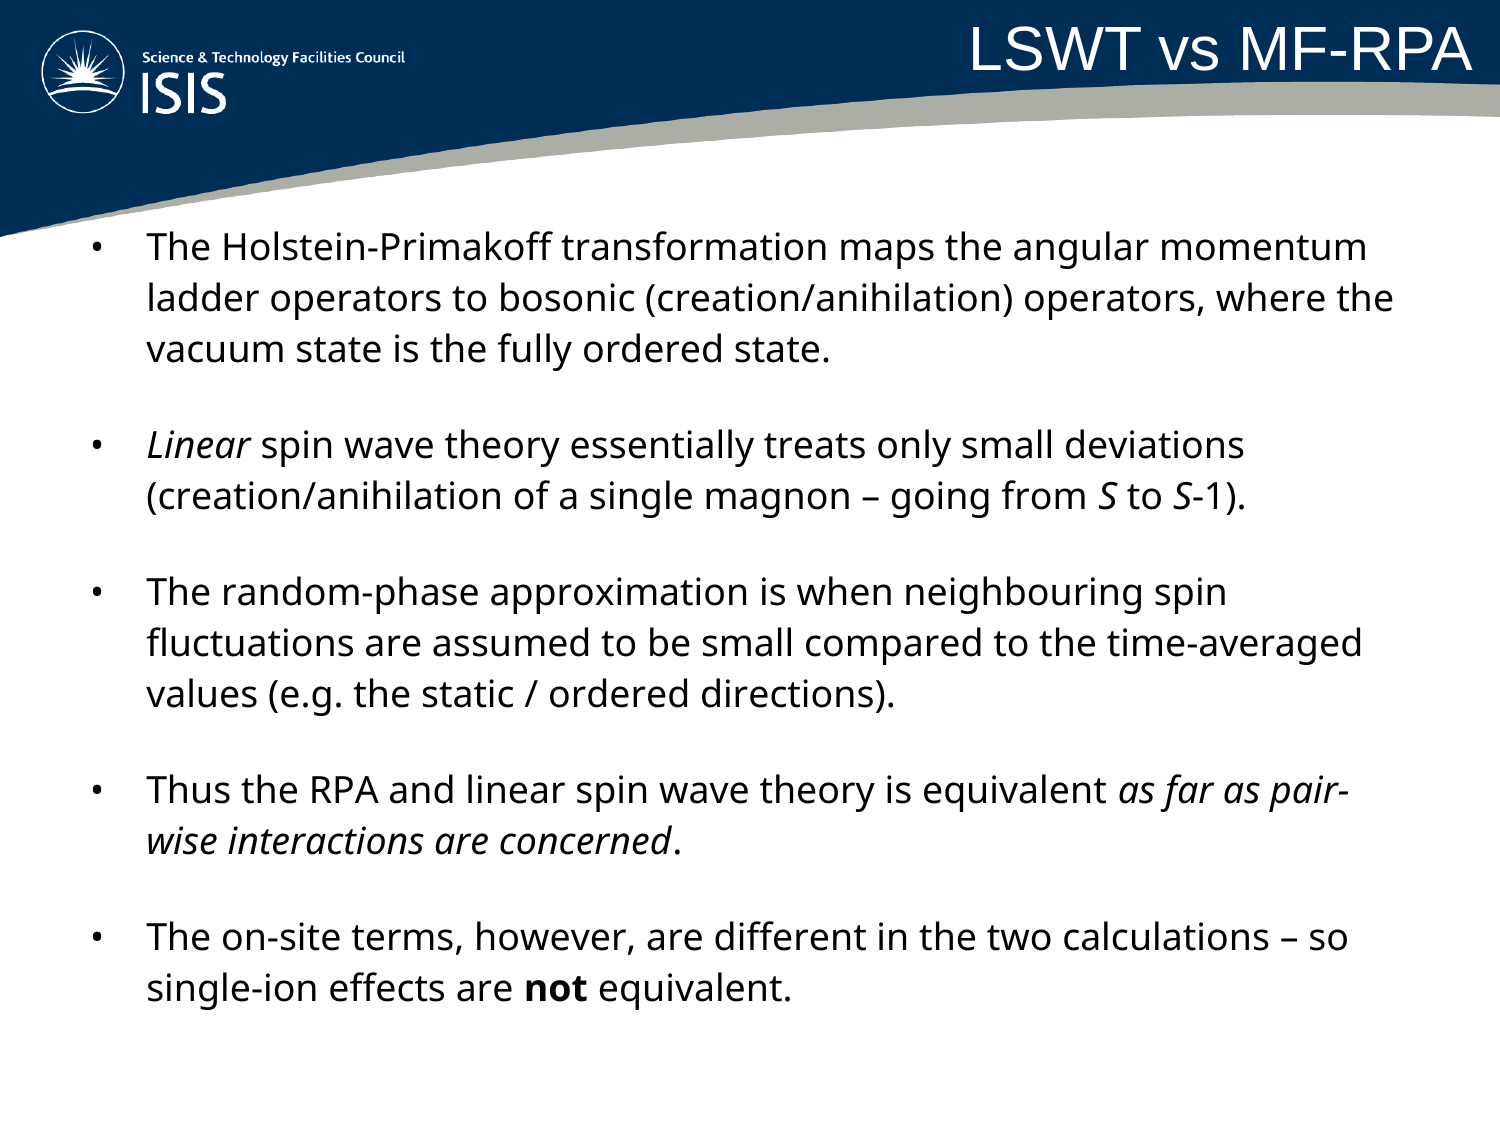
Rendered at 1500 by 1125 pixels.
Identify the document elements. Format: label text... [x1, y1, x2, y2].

text_box LSWT vs MF-RPA [460, 6, 1489, 92]
picture [0, 0, 1500, 303]
list The Holstein-Primakoff transformation maps the angular momentum ladder operators to bosonic (creation/anihilation) operators, where the vacuum state is the fully ordered state. Linear spin wave theory essentially treats only small deviations (creation/anihilation of a single magnon – going from S to S-1). The random-phase approximation is when neighbouring spin fluctuations are assumed to be small compared to the time-averaged values (e.g. the static / ordered directions). Thus the RPA and linear spin wave theory is equivalent as far as pair-wise interactions are concerned. The on-site terms, however, are different in the two calculations – so single-ion effects are not equivalent. [75, 212, 1424, 1025]
